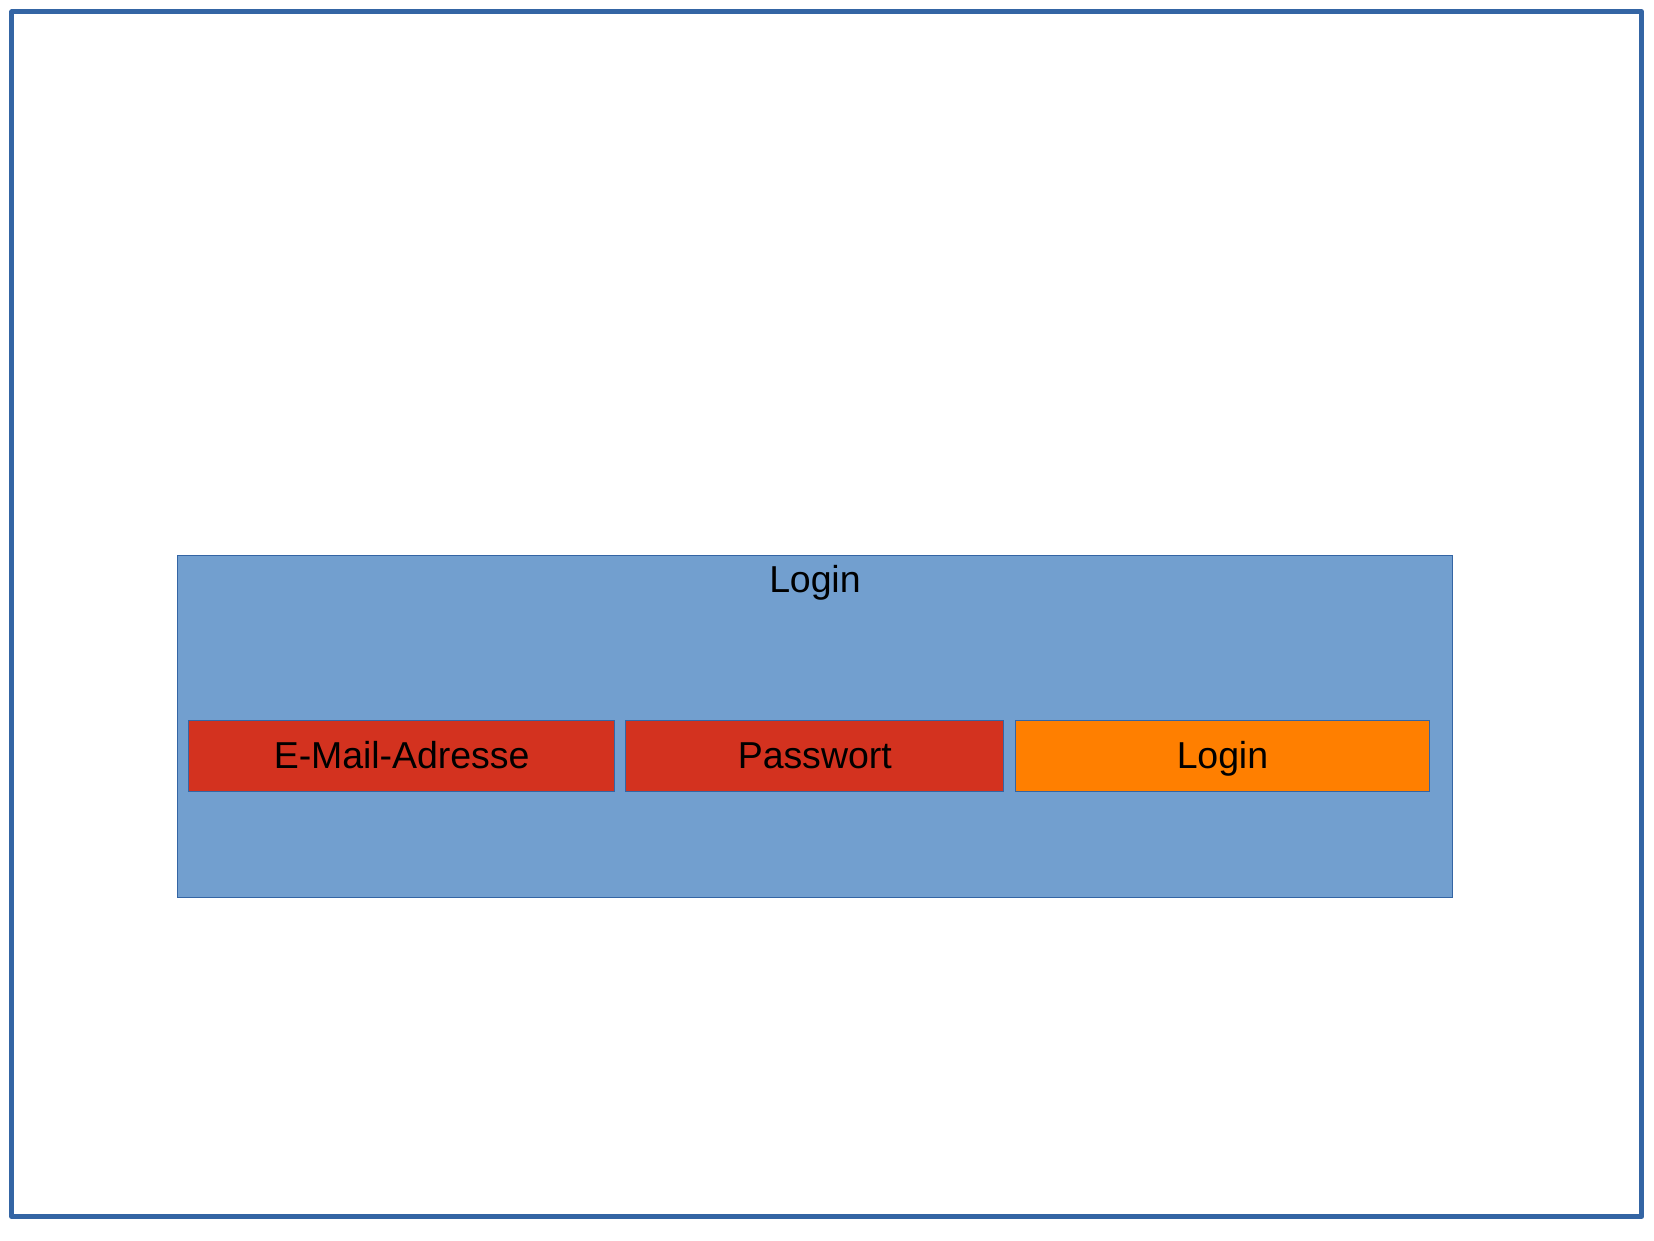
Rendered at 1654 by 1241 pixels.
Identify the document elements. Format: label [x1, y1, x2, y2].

text_box [11, 11, 1642, 1217]
